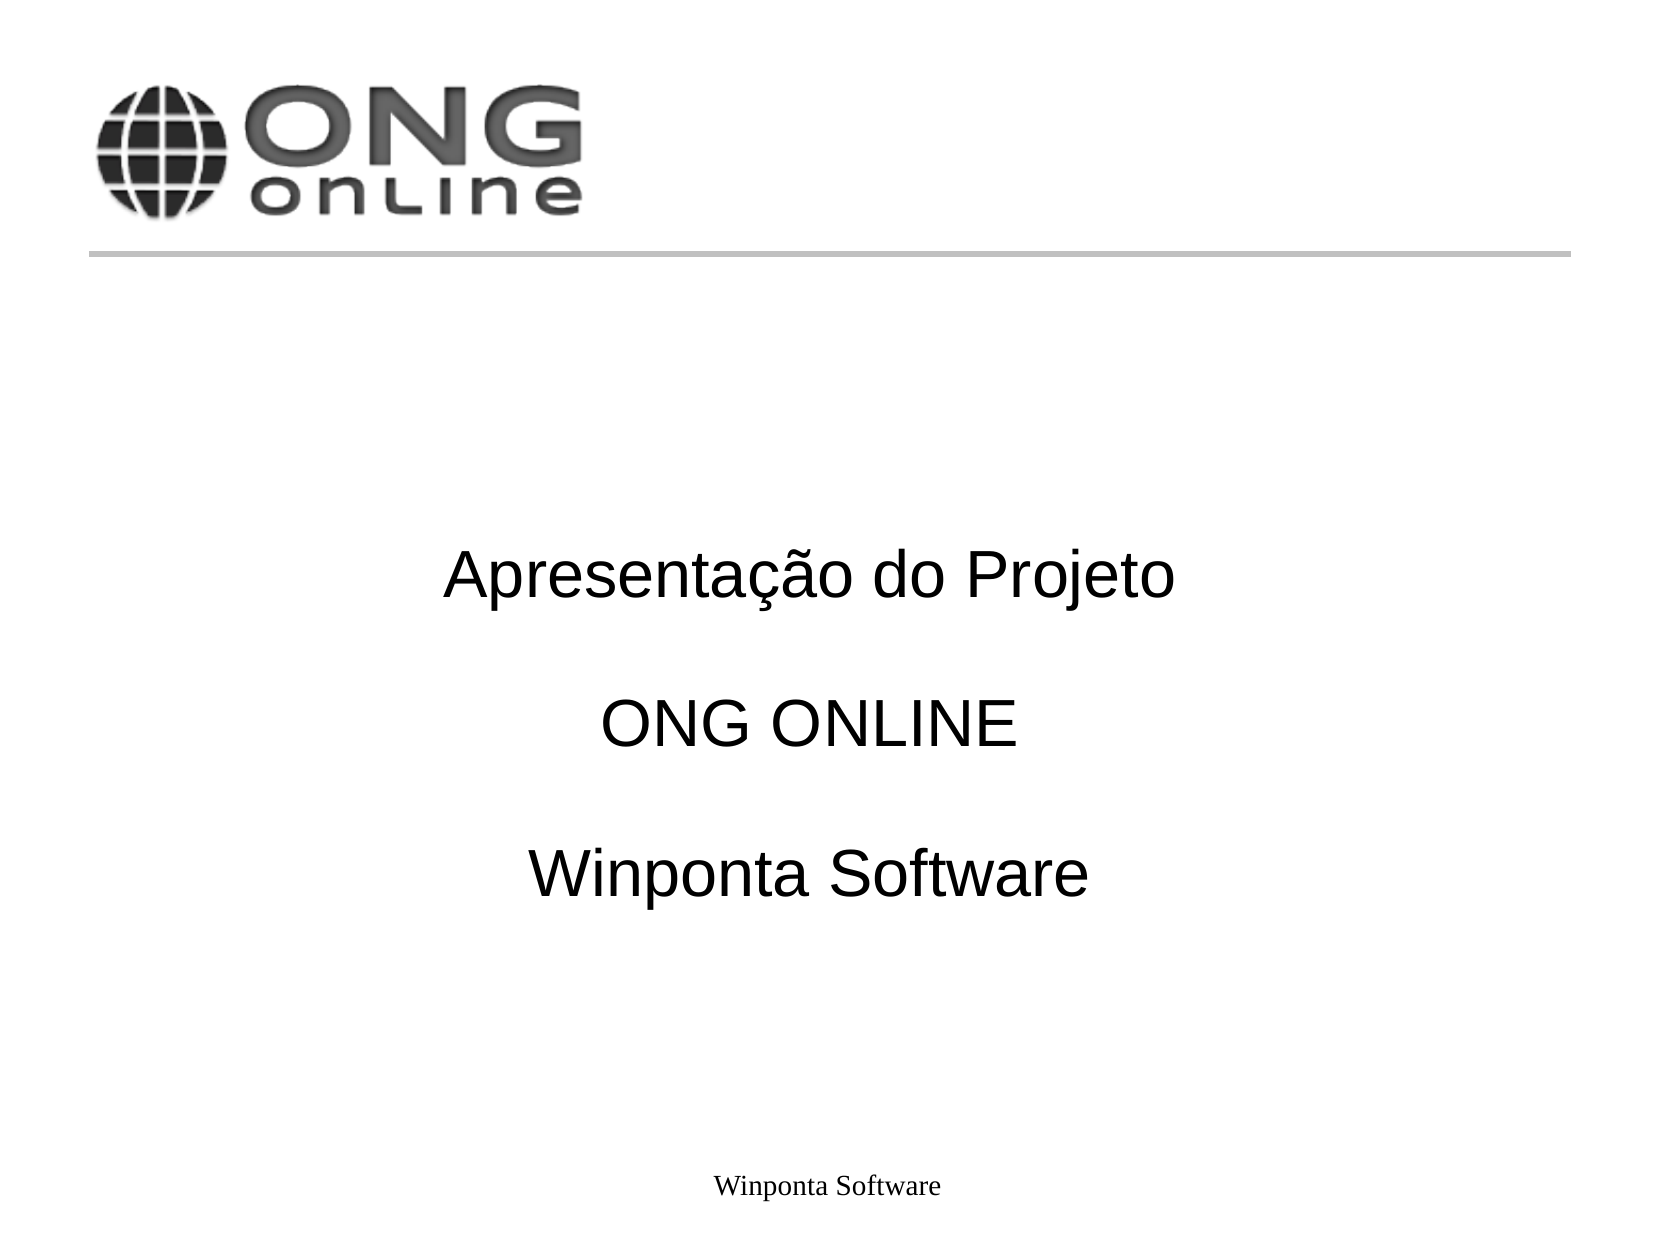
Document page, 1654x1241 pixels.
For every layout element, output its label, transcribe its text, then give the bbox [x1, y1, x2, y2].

picture [88, 75, 615, 225]
subtitle Apresentação do Projeto ONG ONLINE Winponta Software [82, 290, 1538, 1158]
